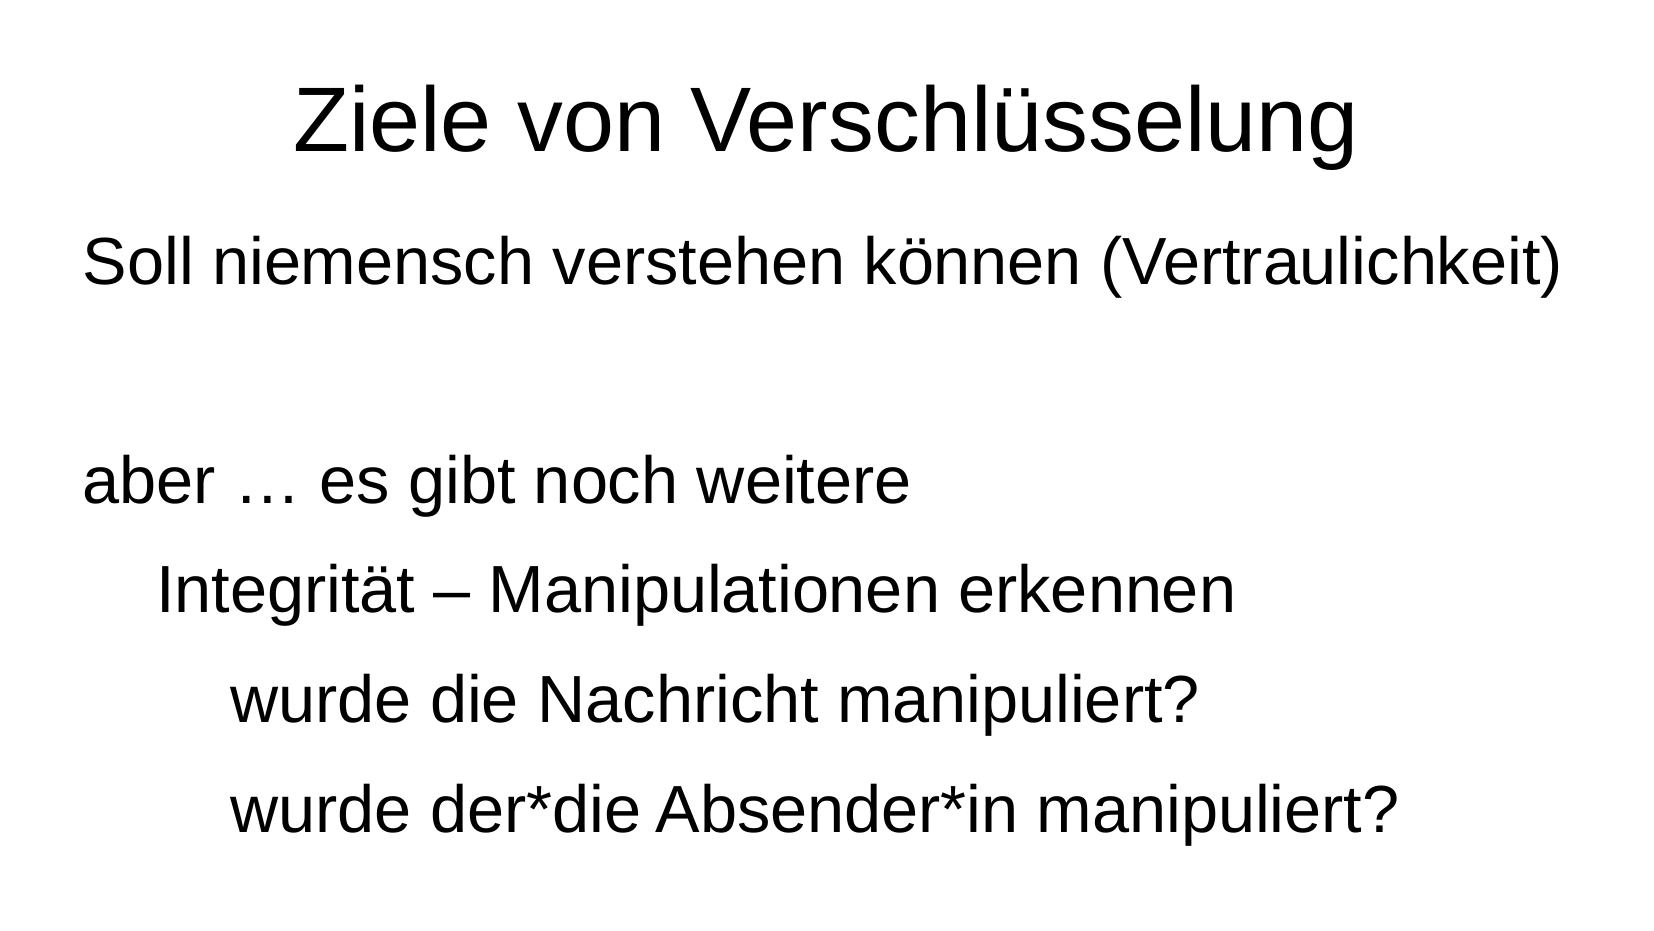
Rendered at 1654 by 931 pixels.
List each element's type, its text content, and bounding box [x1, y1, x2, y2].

title Ziele von Verschlüsselung [82, 37, 1571, 193]
list Soll niemensch verstehen können (Vertraulichkeit) aber … es gibt noch weitere Integrität – Manipulationen erkennen wurde die Nachricht manipuliert? wurde der*die Absender*in manipuliert? [82, 217, 1571, 911]
